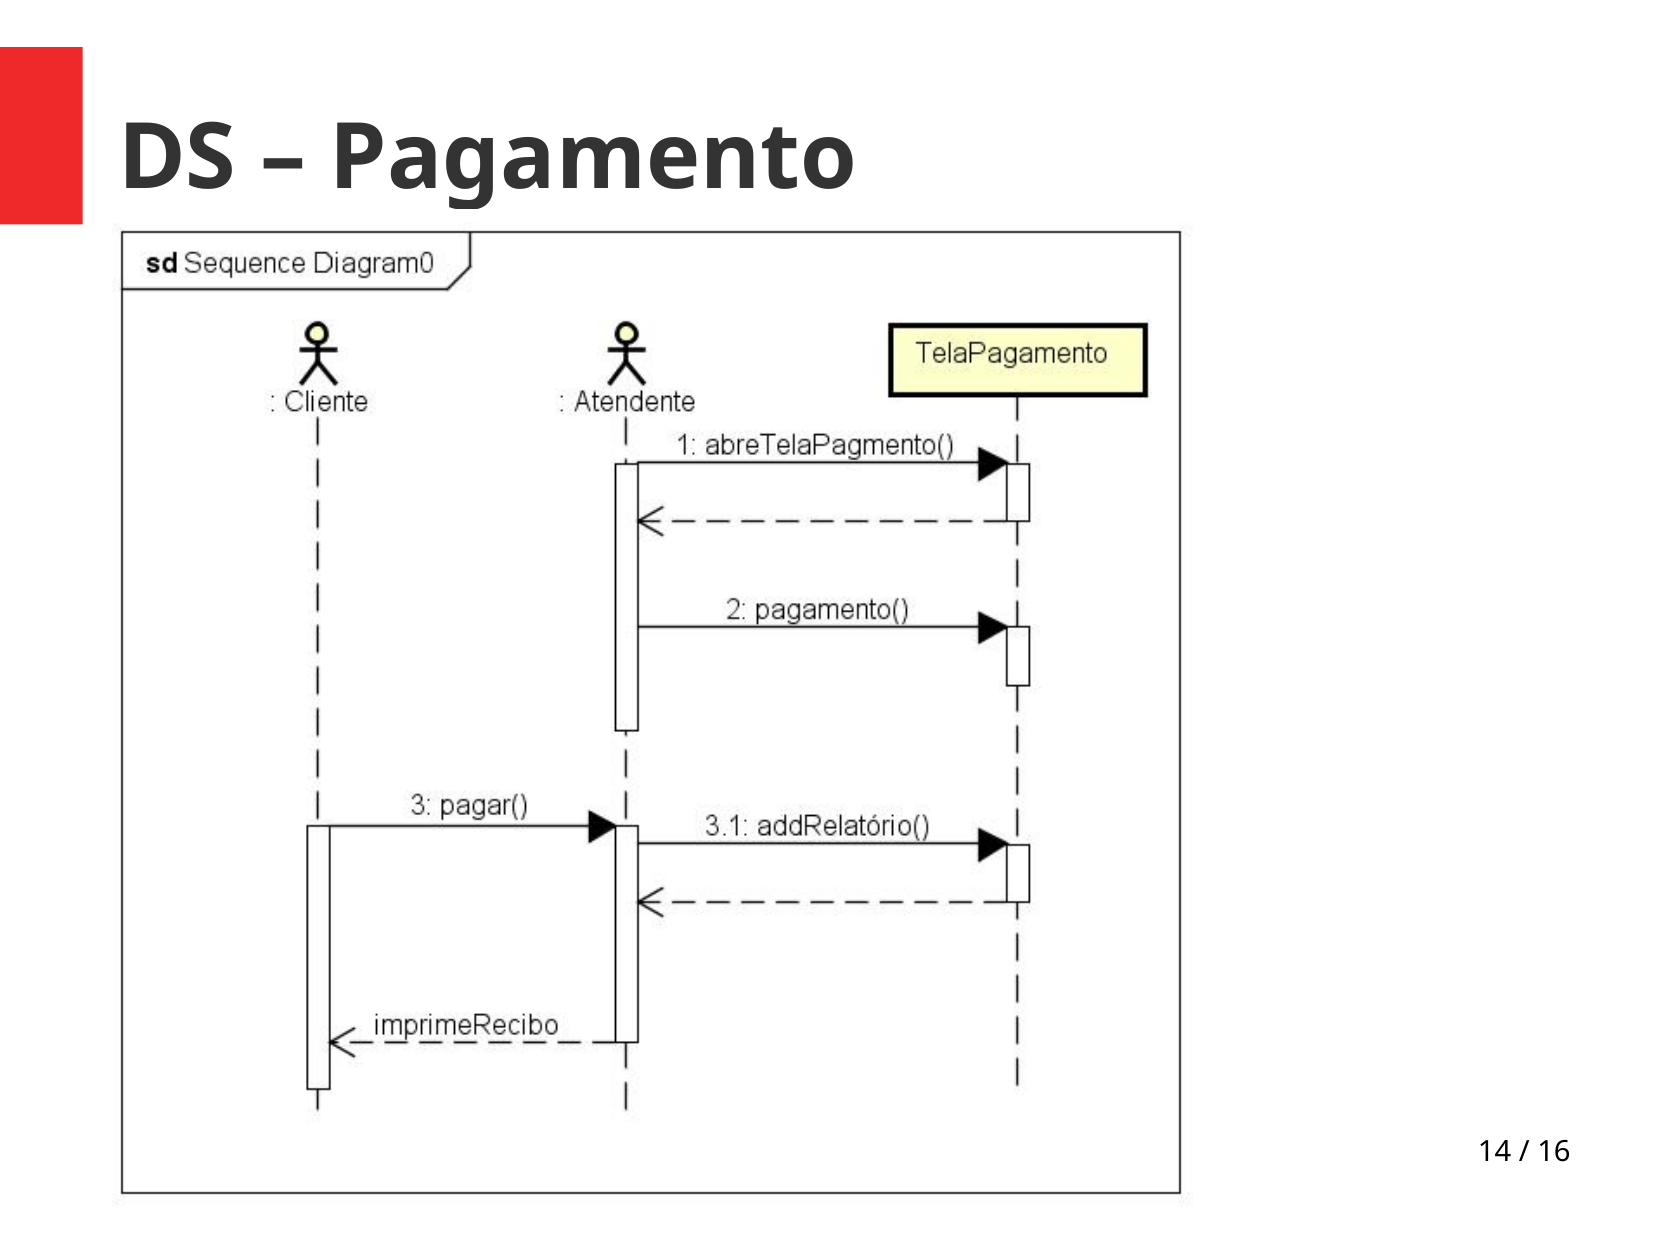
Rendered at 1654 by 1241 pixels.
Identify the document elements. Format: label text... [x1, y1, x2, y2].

picture [99, 209, 1202, 1216]
title DS – Pagamento [118, 49, 1571, 257]
